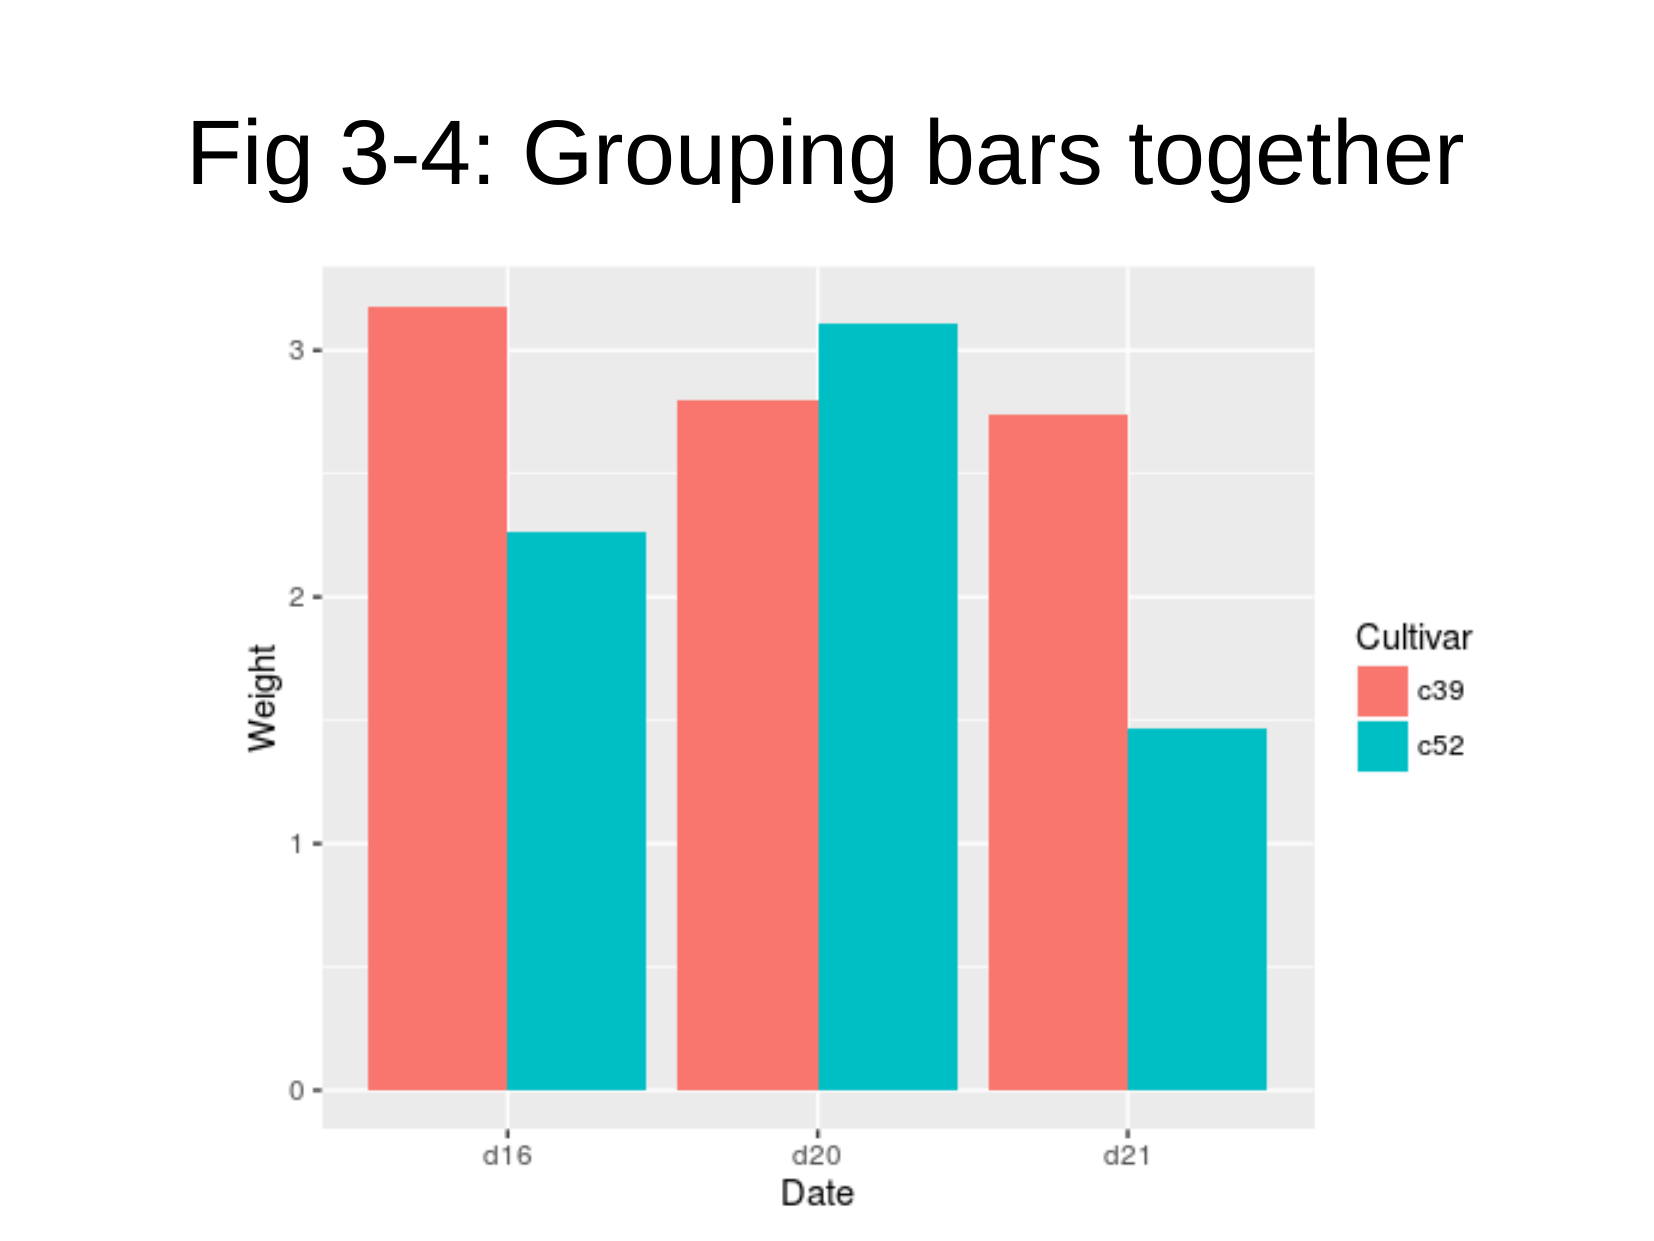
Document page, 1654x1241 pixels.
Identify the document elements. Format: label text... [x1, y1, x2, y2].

picture [225, 250, 1531, 1230]
title Fig 3-4: Grouping bars together [82, 49, 1571, 257]
